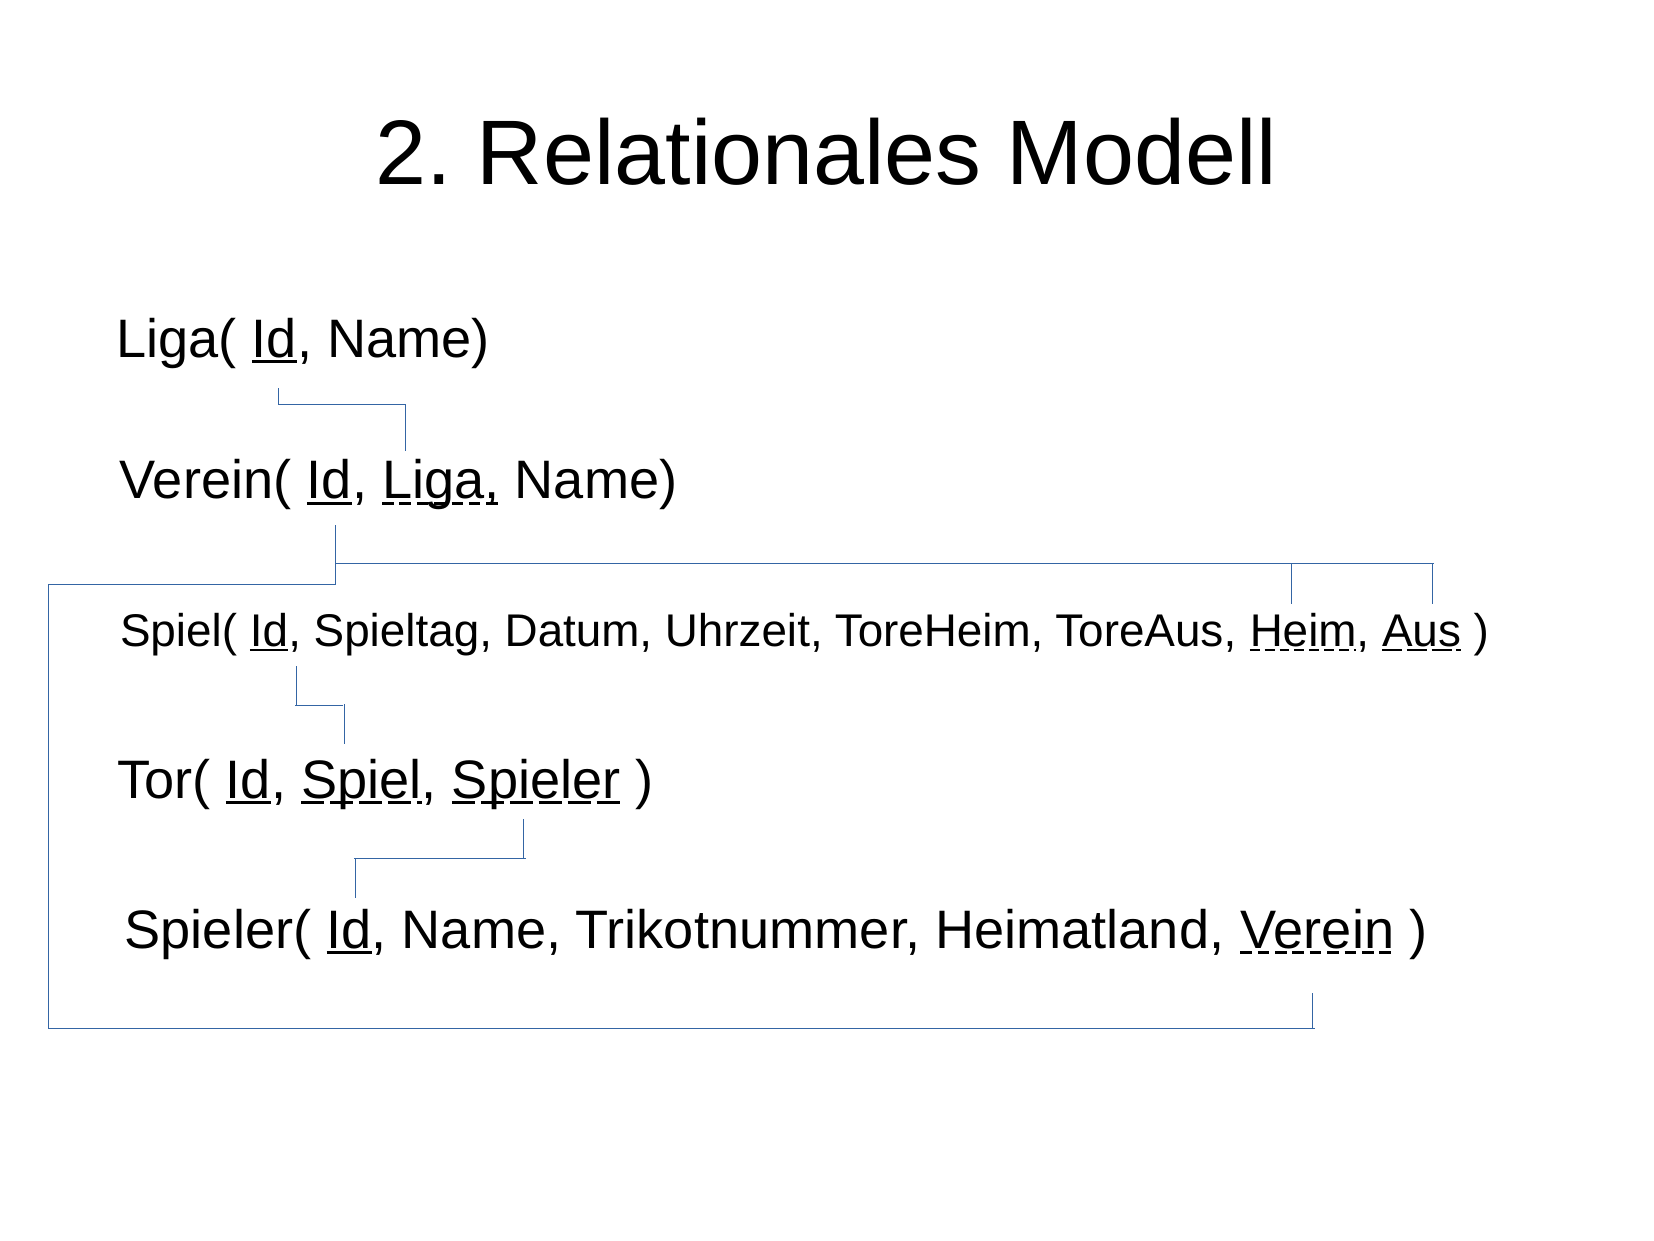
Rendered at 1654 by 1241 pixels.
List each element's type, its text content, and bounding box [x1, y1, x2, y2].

subtitle [82, 564, 1571, 1010]
text_box Verein( Id, Liga, Name) [105, 450, 706, 511]
text_box Spiel( Id, Spieltag, Datum, Uhrzeit, ToreHeim, ToreAus, Heim, Aus ) [120, 600, 1591, 661]
subtitle [82, 290, 1571, 600]
text_box Spieler( Id, Name, Trikotnummer, Heimatland, Verein ) [124, 899, 1486, 961]
subtitle [1292, 564, 1432, 600]
text_box Tor( Id, Spiel, Spieler ) [117, 749, 706, 811]
text_box Liga( Id, Name) [116, 308, 704, 370]
title 2. Relationales Modell [82, 49, 1571, 257]
